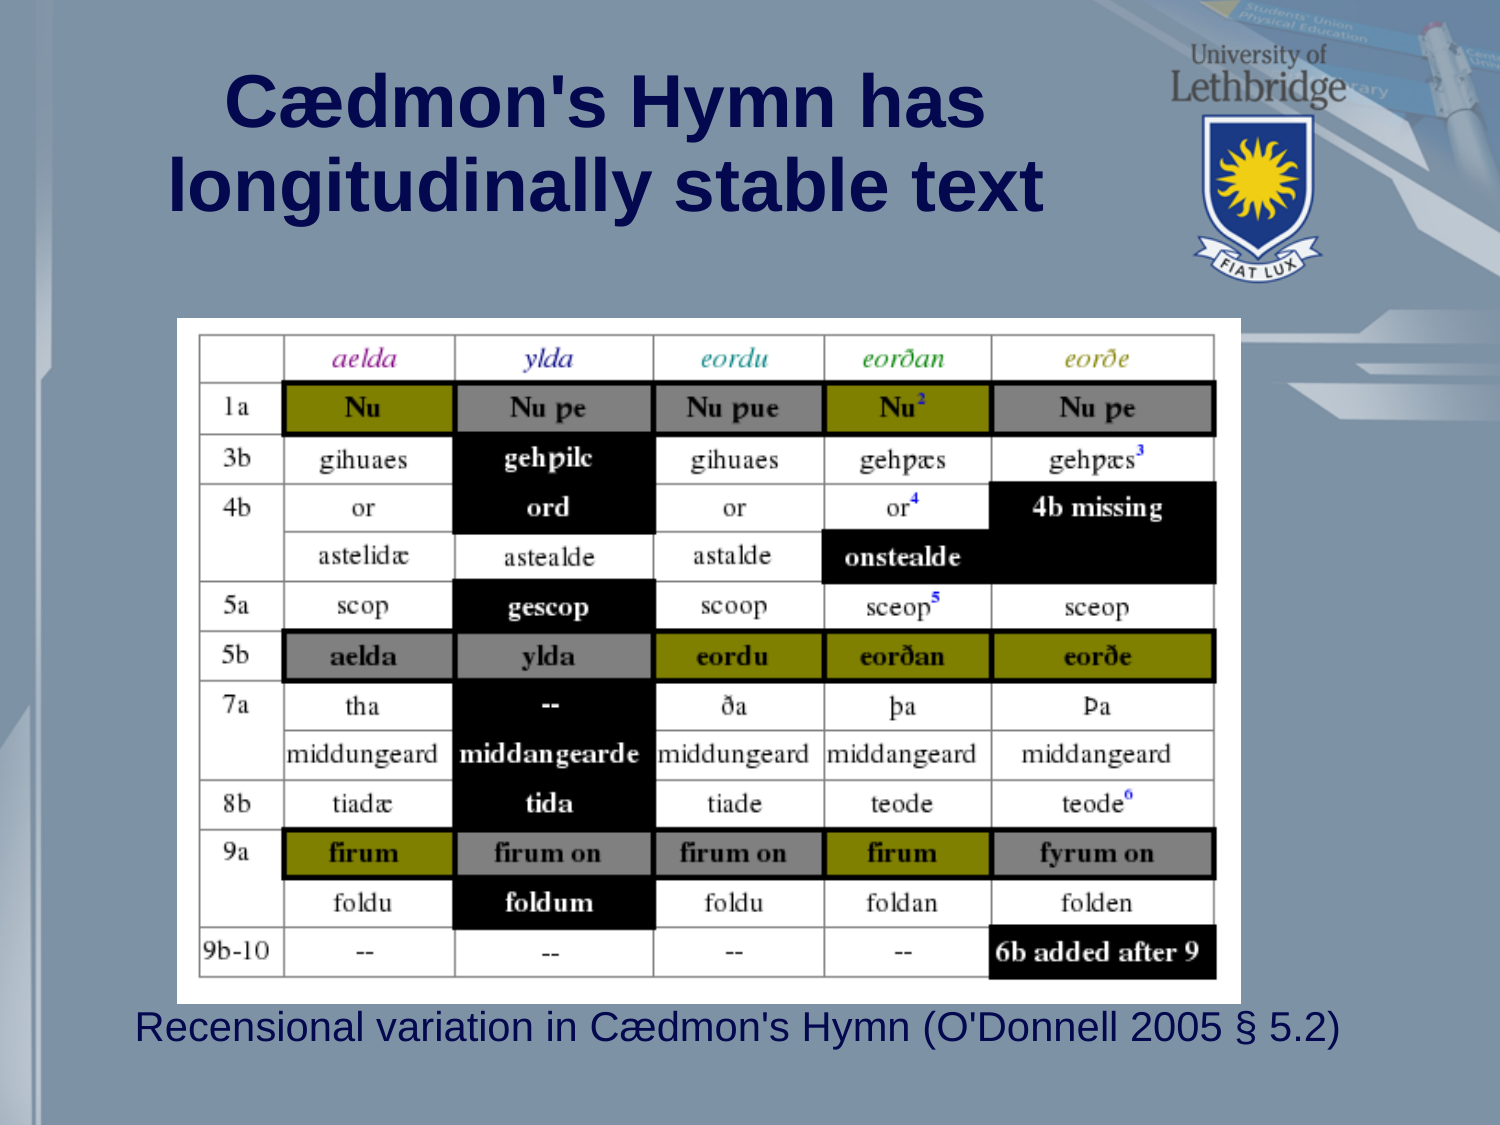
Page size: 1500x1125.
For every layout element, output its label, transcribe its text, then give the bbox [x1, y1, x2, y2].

list Recensional variation in Cædmon's Hymn (O'Donnell 2005 § 5.2) [118, 1003, 1359, 1093]
title Cædmon's Hymn has longitudinally stable text [75, 46, 1138, 241]
picture [0, 0, 1500, 1125]
